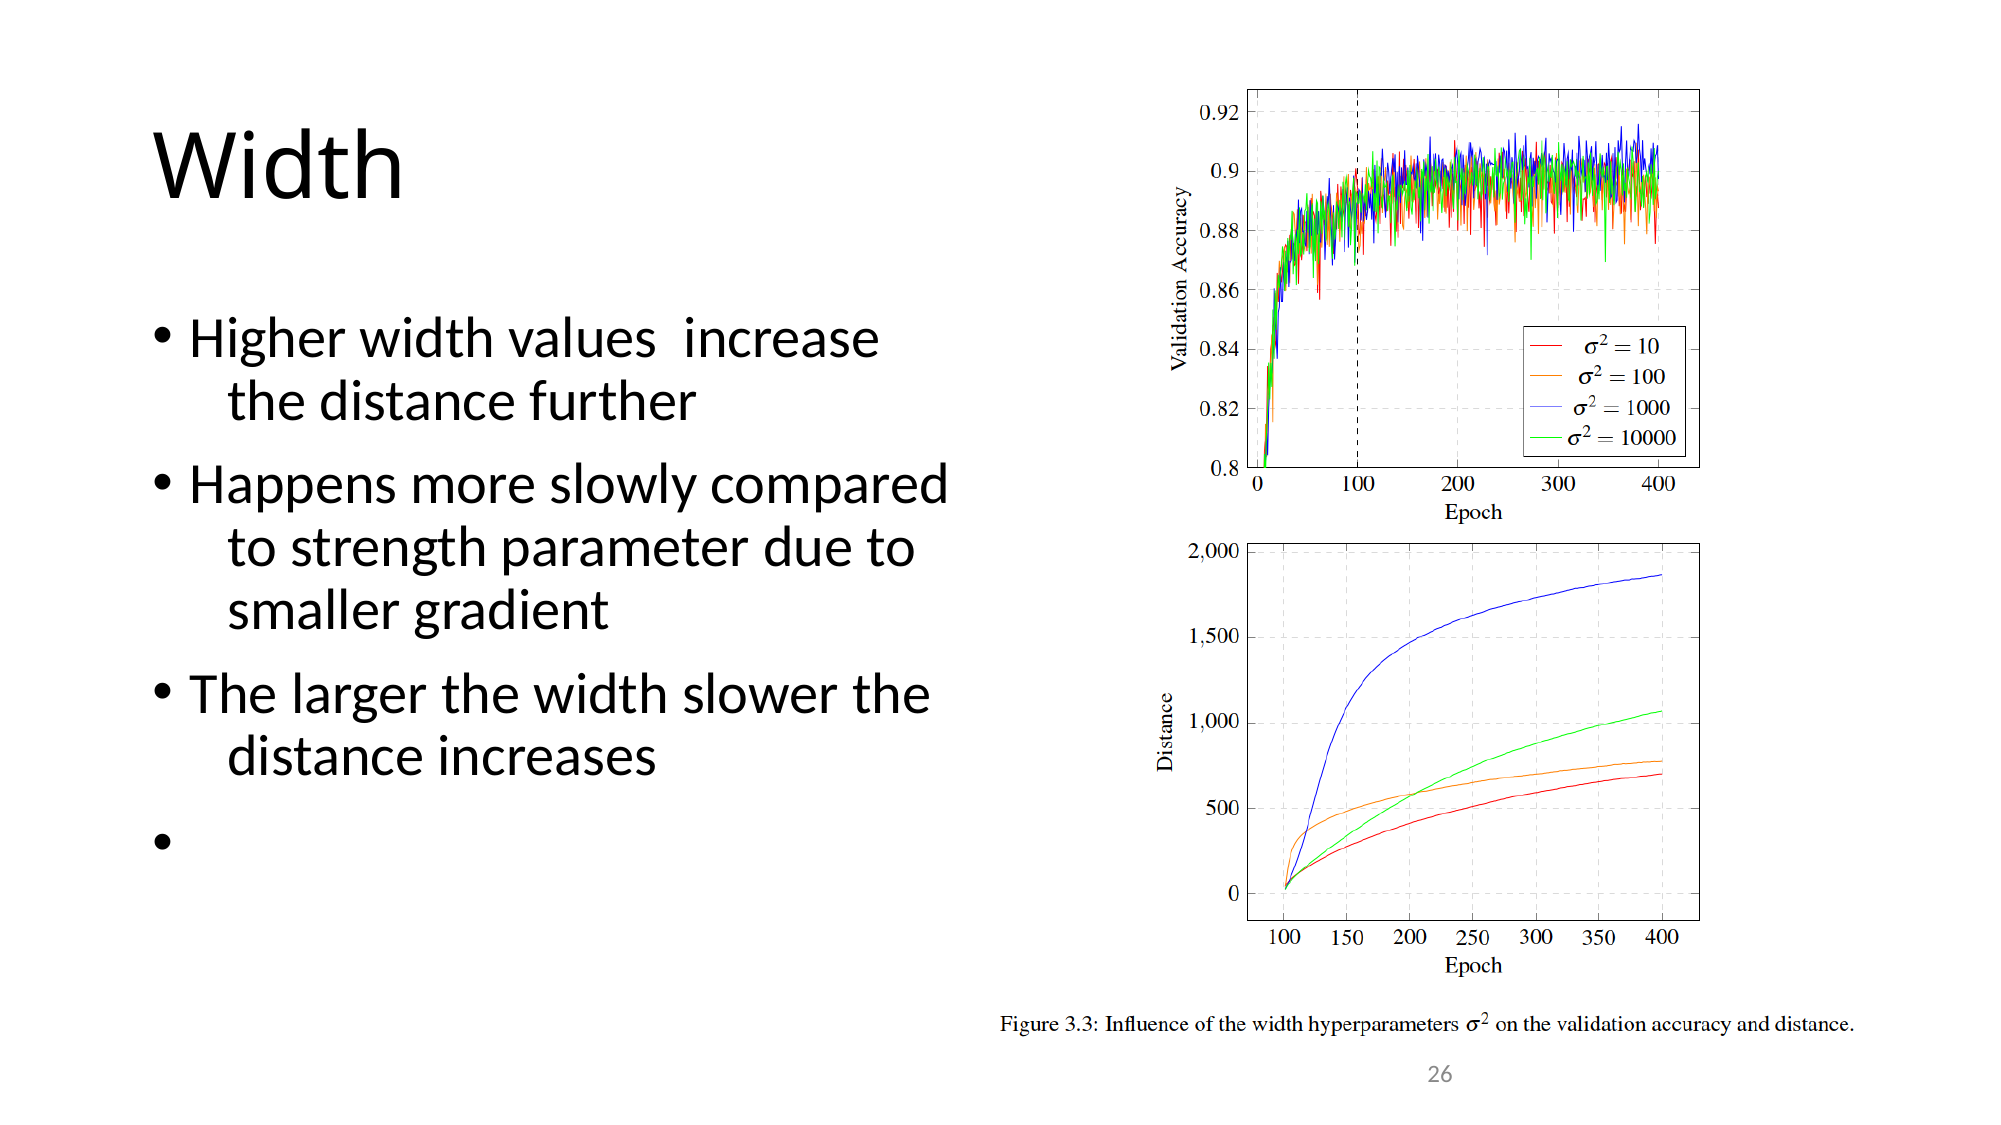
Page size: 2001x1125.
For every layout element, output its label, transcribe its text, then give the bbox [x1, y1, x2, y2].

title Width [137, 59, 1863, 278]
picture [987, 70, 1863, 1043]
text_box [1412, 1043, 1863, 1103]
list Higher width values increase the distance further Happens more slowly compared to strength parameter due to smaller gradient The larger the width slower the distance increases [137, 299, 987, 1014]
